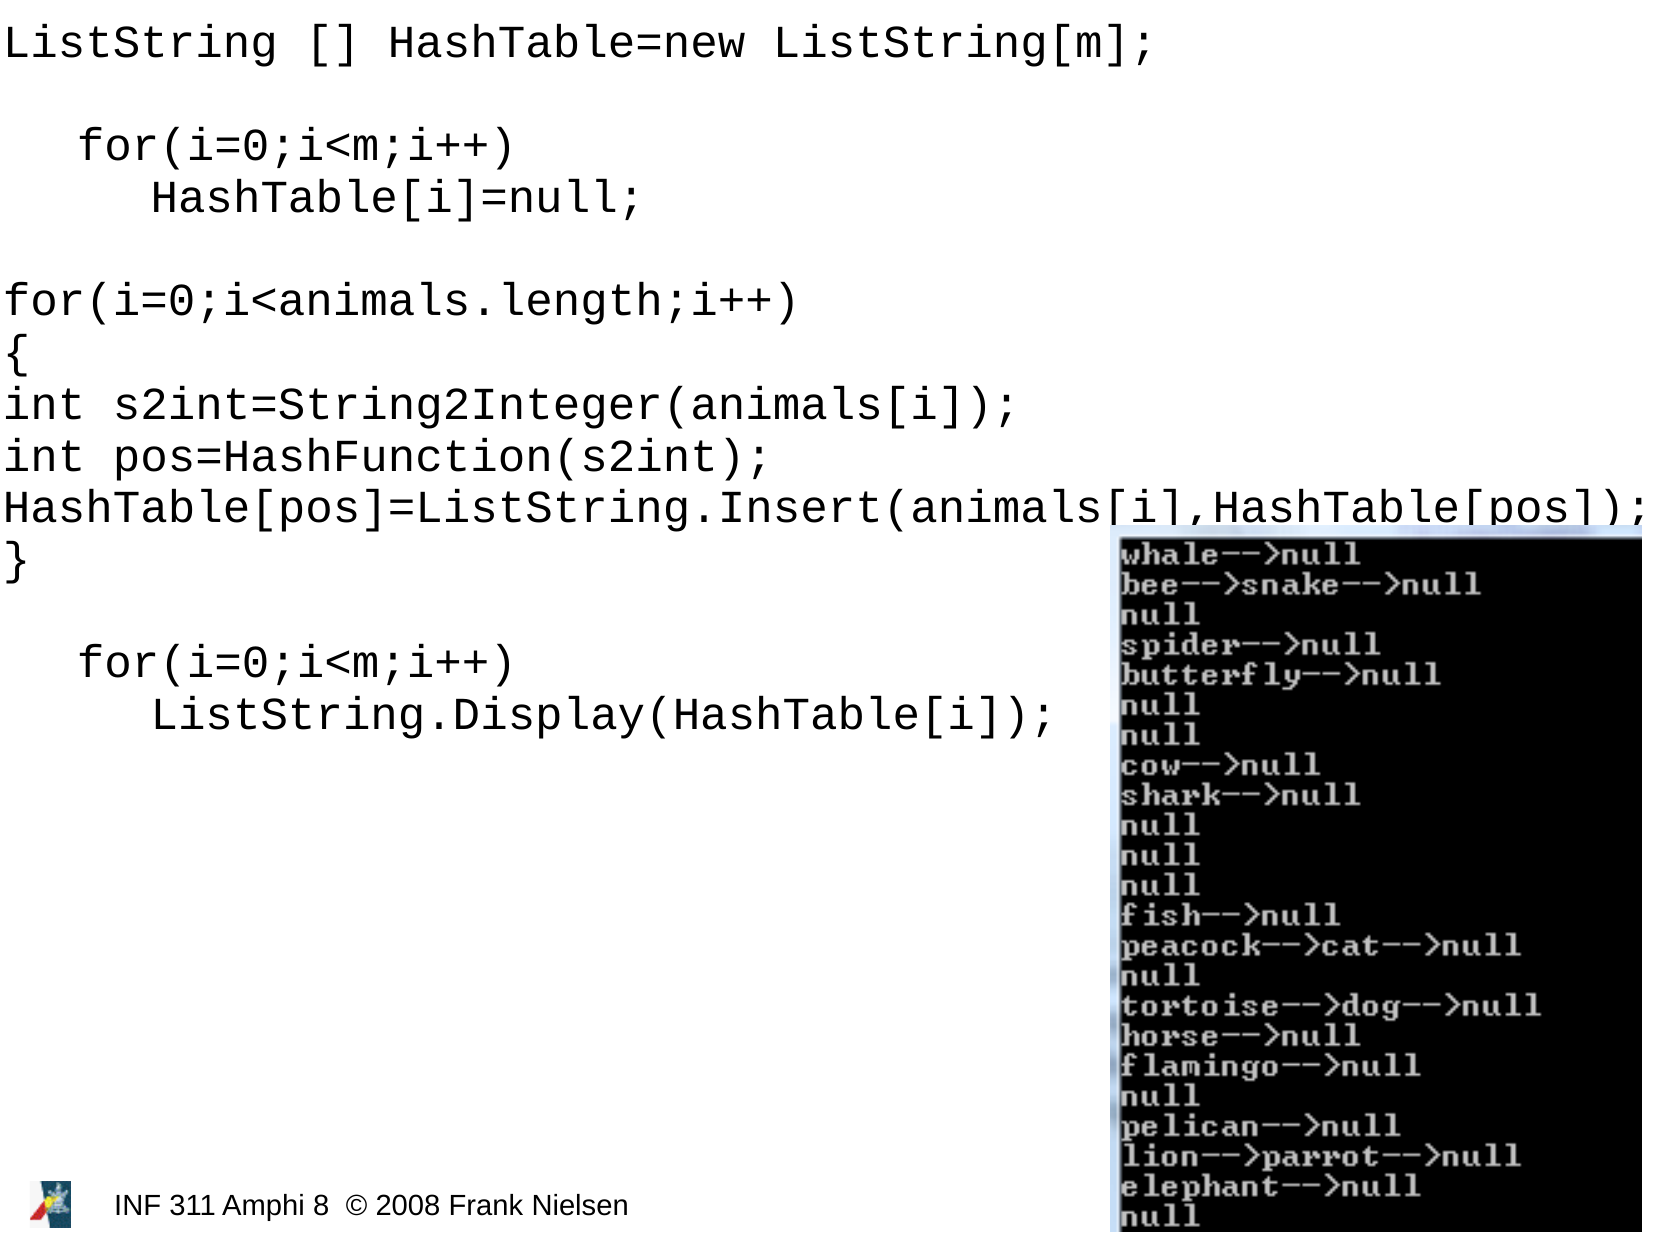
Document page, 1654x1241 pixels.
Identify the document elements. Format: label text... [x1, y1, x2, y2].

text_box ListString [] HashTable=new ListString[m]; for(i=0;i<m;i++) HashTable[i]=null; for(i=0;i<animals.length;i++) { int s2int=String2Integer(animals[i]); int pos=HashFunction(s2int); HashTable[pos]=ListString.Insert(animals[i],HashTable[pos]); } for(i=0;i<m;i++) ListString.Display(HashTable[i]); [0, 11, 1654, 710]
picture [29, 1181, 71, 1228]
picture [1110, 525, 1642, 1232]
